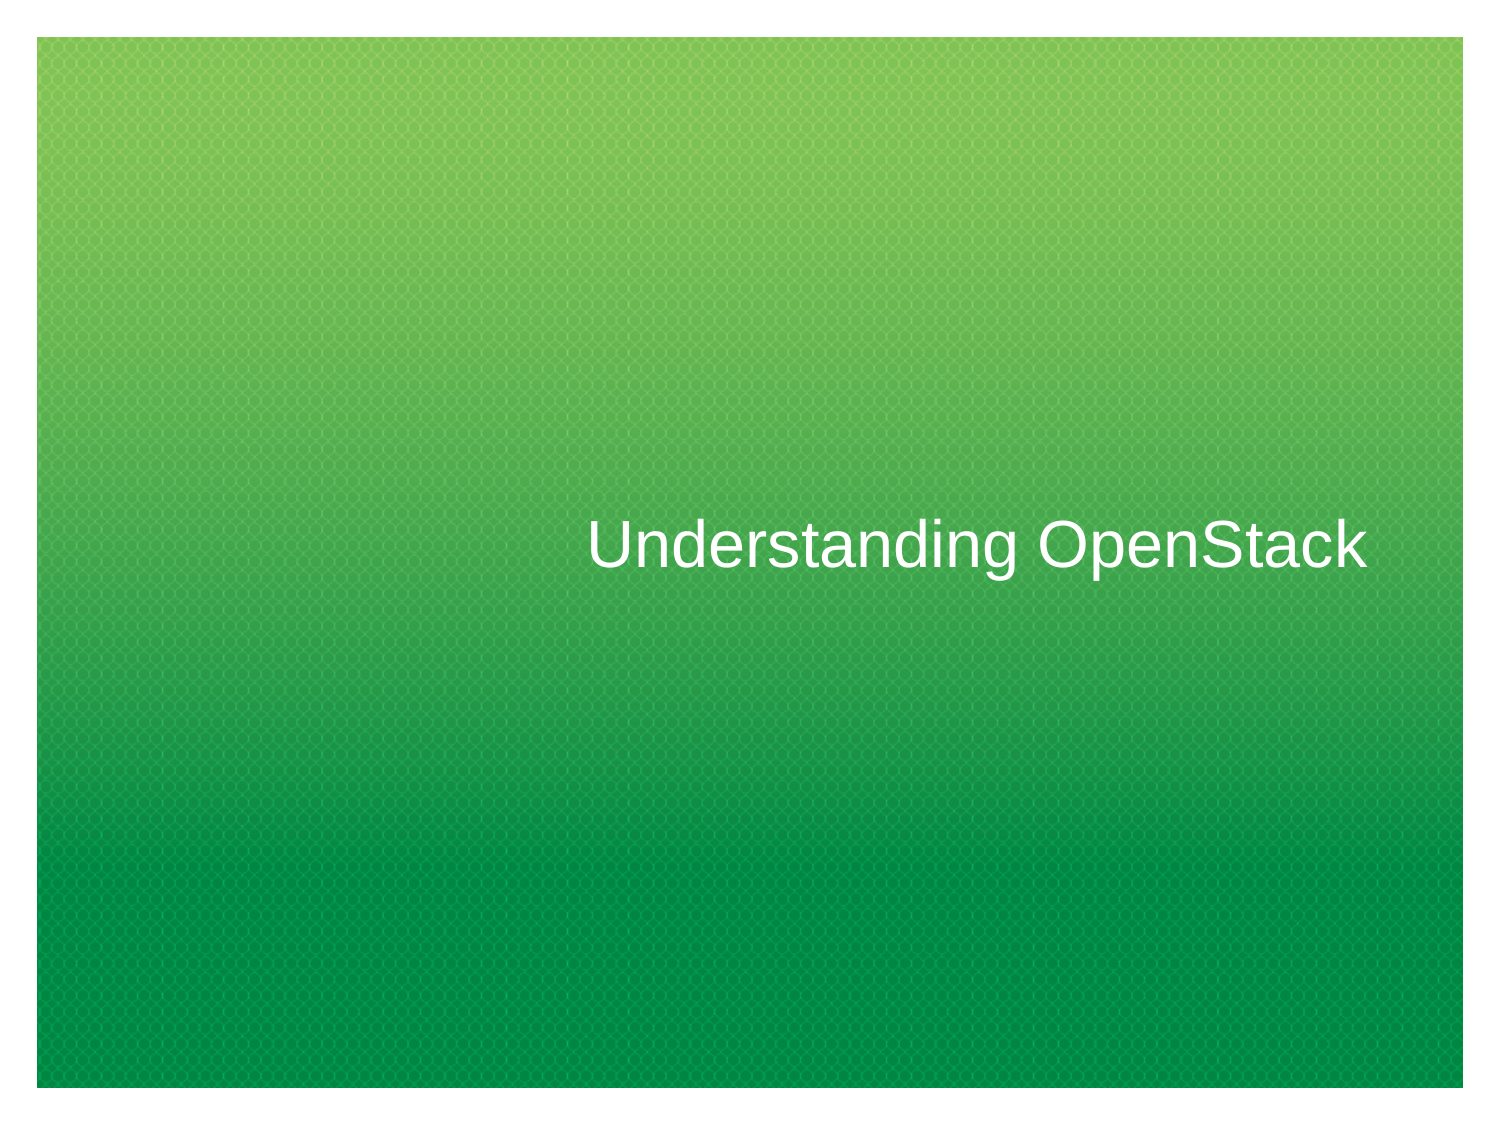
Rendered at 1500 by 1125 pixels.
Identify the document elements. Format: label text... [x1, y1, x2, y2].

picture [37, 37, 1463, 1088]
title Understanding OpenStack [135, 450, 1369, 638]
